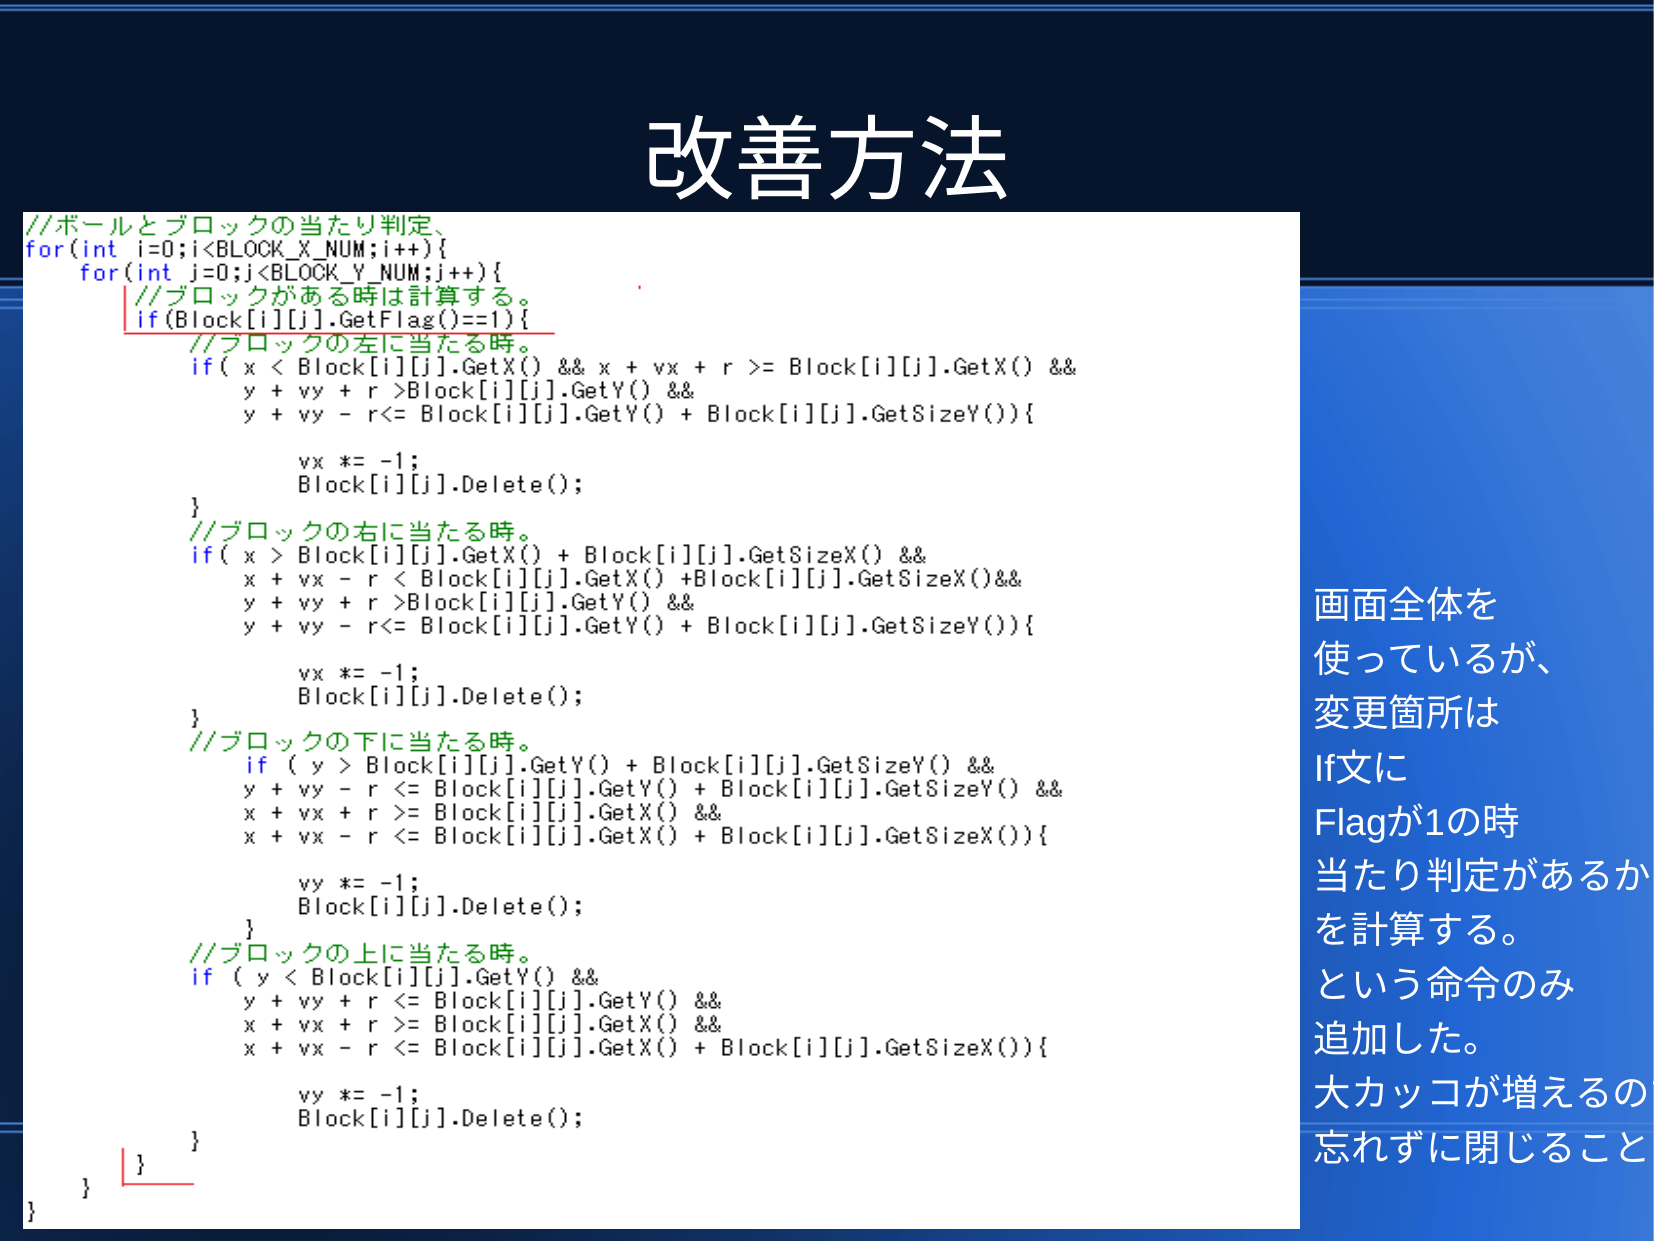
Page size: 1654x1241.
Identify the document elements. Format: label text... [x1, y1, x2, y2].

title 改善方法 [82, 49, 1571, 257]
text_box 画面全体を 使っているが、 変更箇所は If文に Flagが1の時 当たり判定があるか を計算する。 という命令のみ 追加した。 大カッコが増えるので 忘れずに閉じること [1299, 567, 1654, 1004]
picture [0, 0, 1654, 1241]
